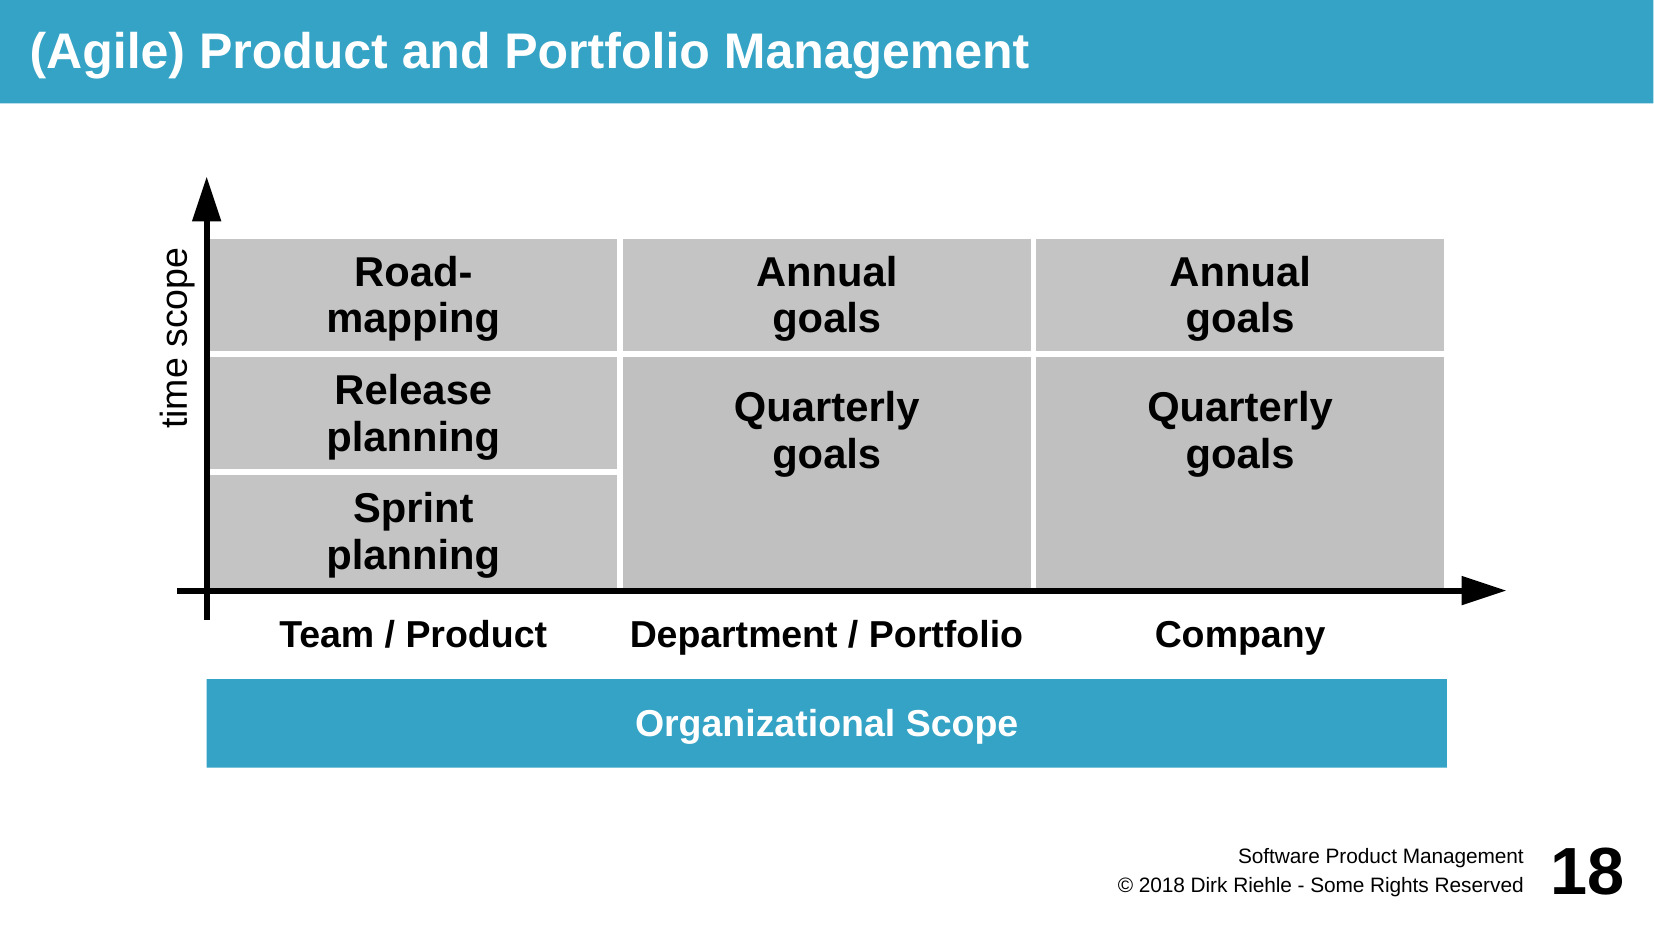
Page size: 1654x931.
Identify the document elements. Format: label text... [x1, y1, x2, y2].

text_box Organizational Scope [206, 680, 1447, 768]
text_box time scope [147, 236, 207, 473]
text_box Department / Portfolio [620, 590, 1033, 680]
text_box Sprint planning [210, 473, 621, 588]
text_box Quarterly goals [621, 355, 1033, 588]
text_box Road- mapping [210, 236, 620, 355]
title (Agile) Product and Portfolio Management [0, 0, 1654, 104]
text_box Quarterly goals [1033, 355, 1447, 588]
text_box Release planning [210, 355, 621, 473]
text_box Team / Product [206, 590, 620, 680]
text_box Company [1033, 590, 1447, 680]
text_box Annual goals [1033, 236, 1447, 355]
text_box Annual goals [620, 236, 1033, 355]
